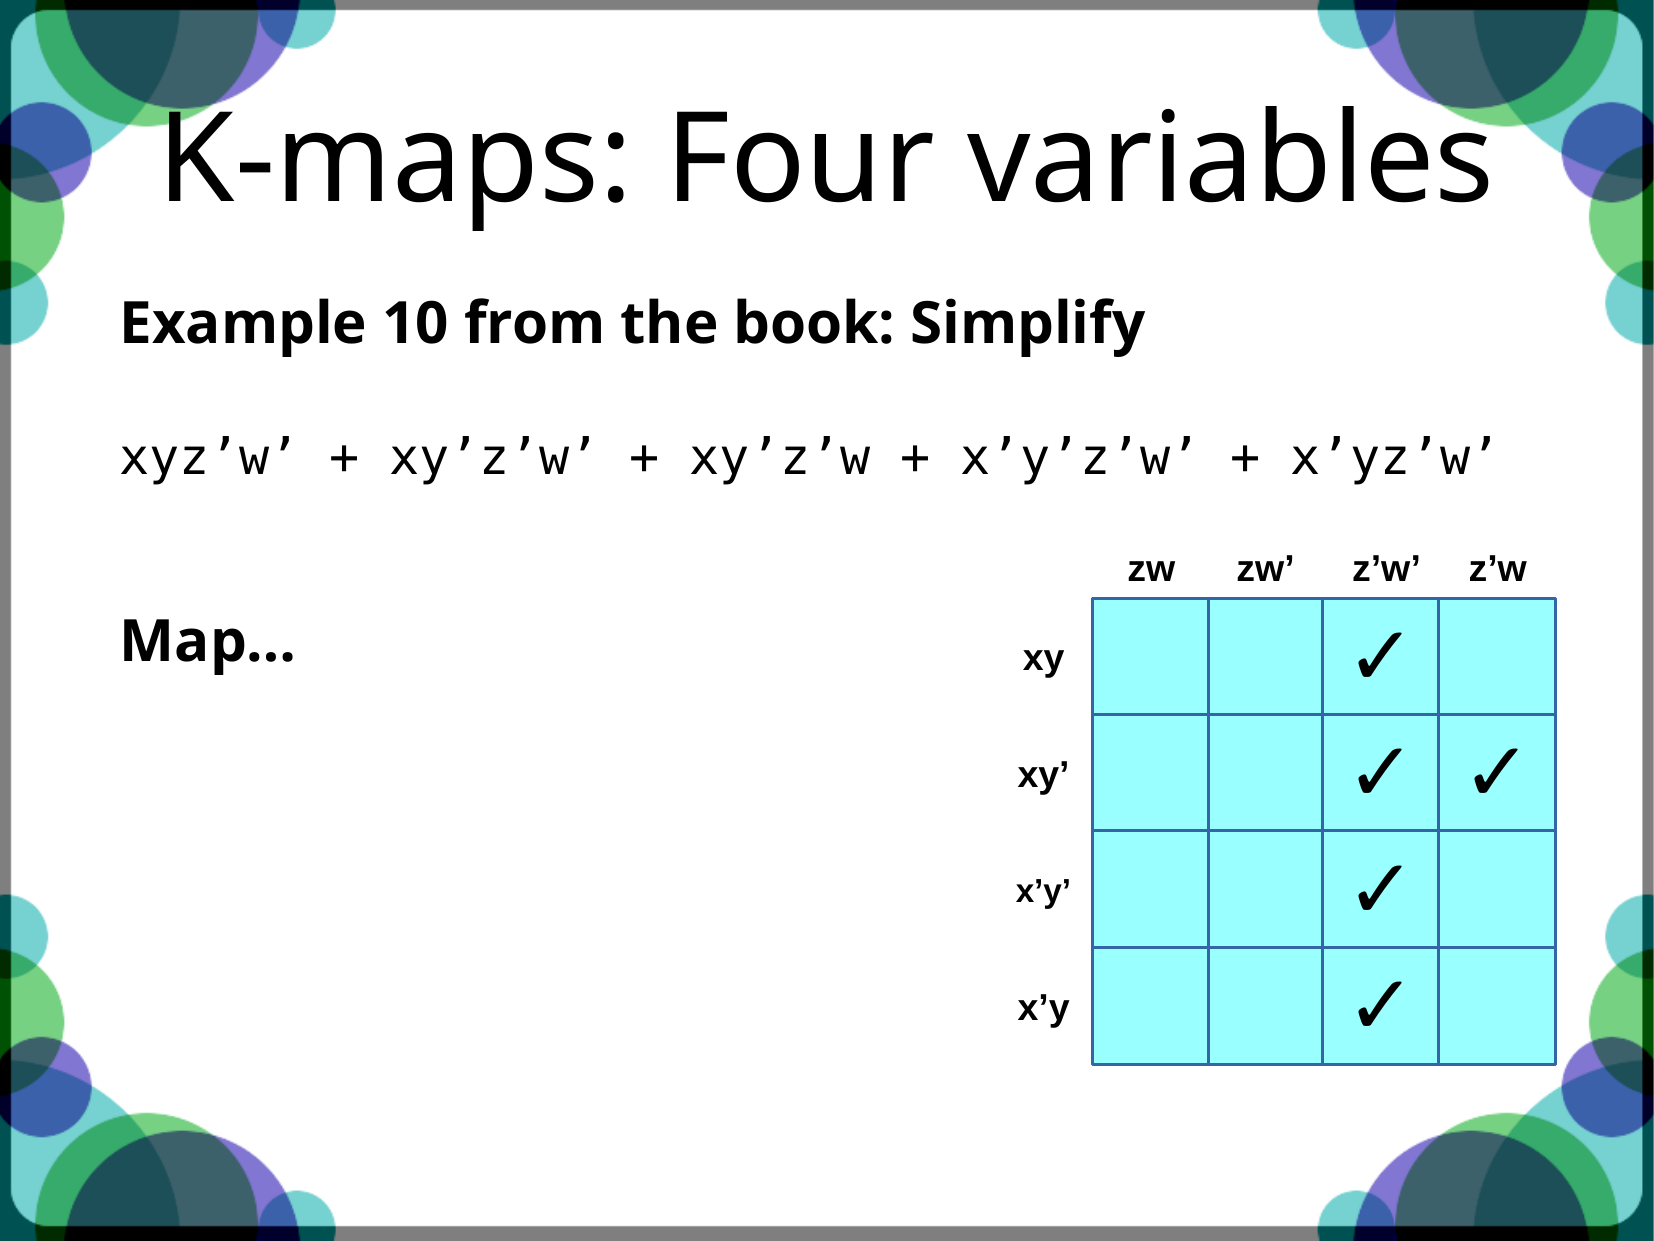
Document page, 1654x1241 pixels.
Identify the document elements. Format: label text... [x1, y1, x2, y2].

title K-maps: Four variables [82, 49, 1571, 257]
text_box z’w [1438, 539, 1557, 597]
text_box ✓ [1322, 598, 1438, 714]
text_box xy’ [998, 715, 1089, 832]
text_box ✓ [1322, 830, 1438, 947]
text_box x’y [998, 948, 1089, 1066]
text_box zw [1090, 539, 1206, 597]
text_box zw’ [1206, 539, 1325, 597]
text_box z’w’ [1327, 539, 1438, 597]
text_box ✓ [1438, 714, 1556, 830]
text_box x’y’ [998, 832, 1089, 948]
text_box Map… [119, 599, 908, 1060]
text_box Example 10 from the book: Simplify xyz’w’ + xy’z’w’ + xy’z’w + x’y’z’w’ + x’yz’w’ [119, 281, 1573, 535]
text_box ✓ [1322, 714, 1438, 830]
picture [0, 0, 1654, 1241]
text_box xy [998, 599, 1089, 715]
text_box ✓ [1322, 947, 1438, 1065]
text_box [1438, 830, 1556, 1065]
text_box [1092, 598, 1322, 1065]
text_box [1438, 598, 1556, 714]
